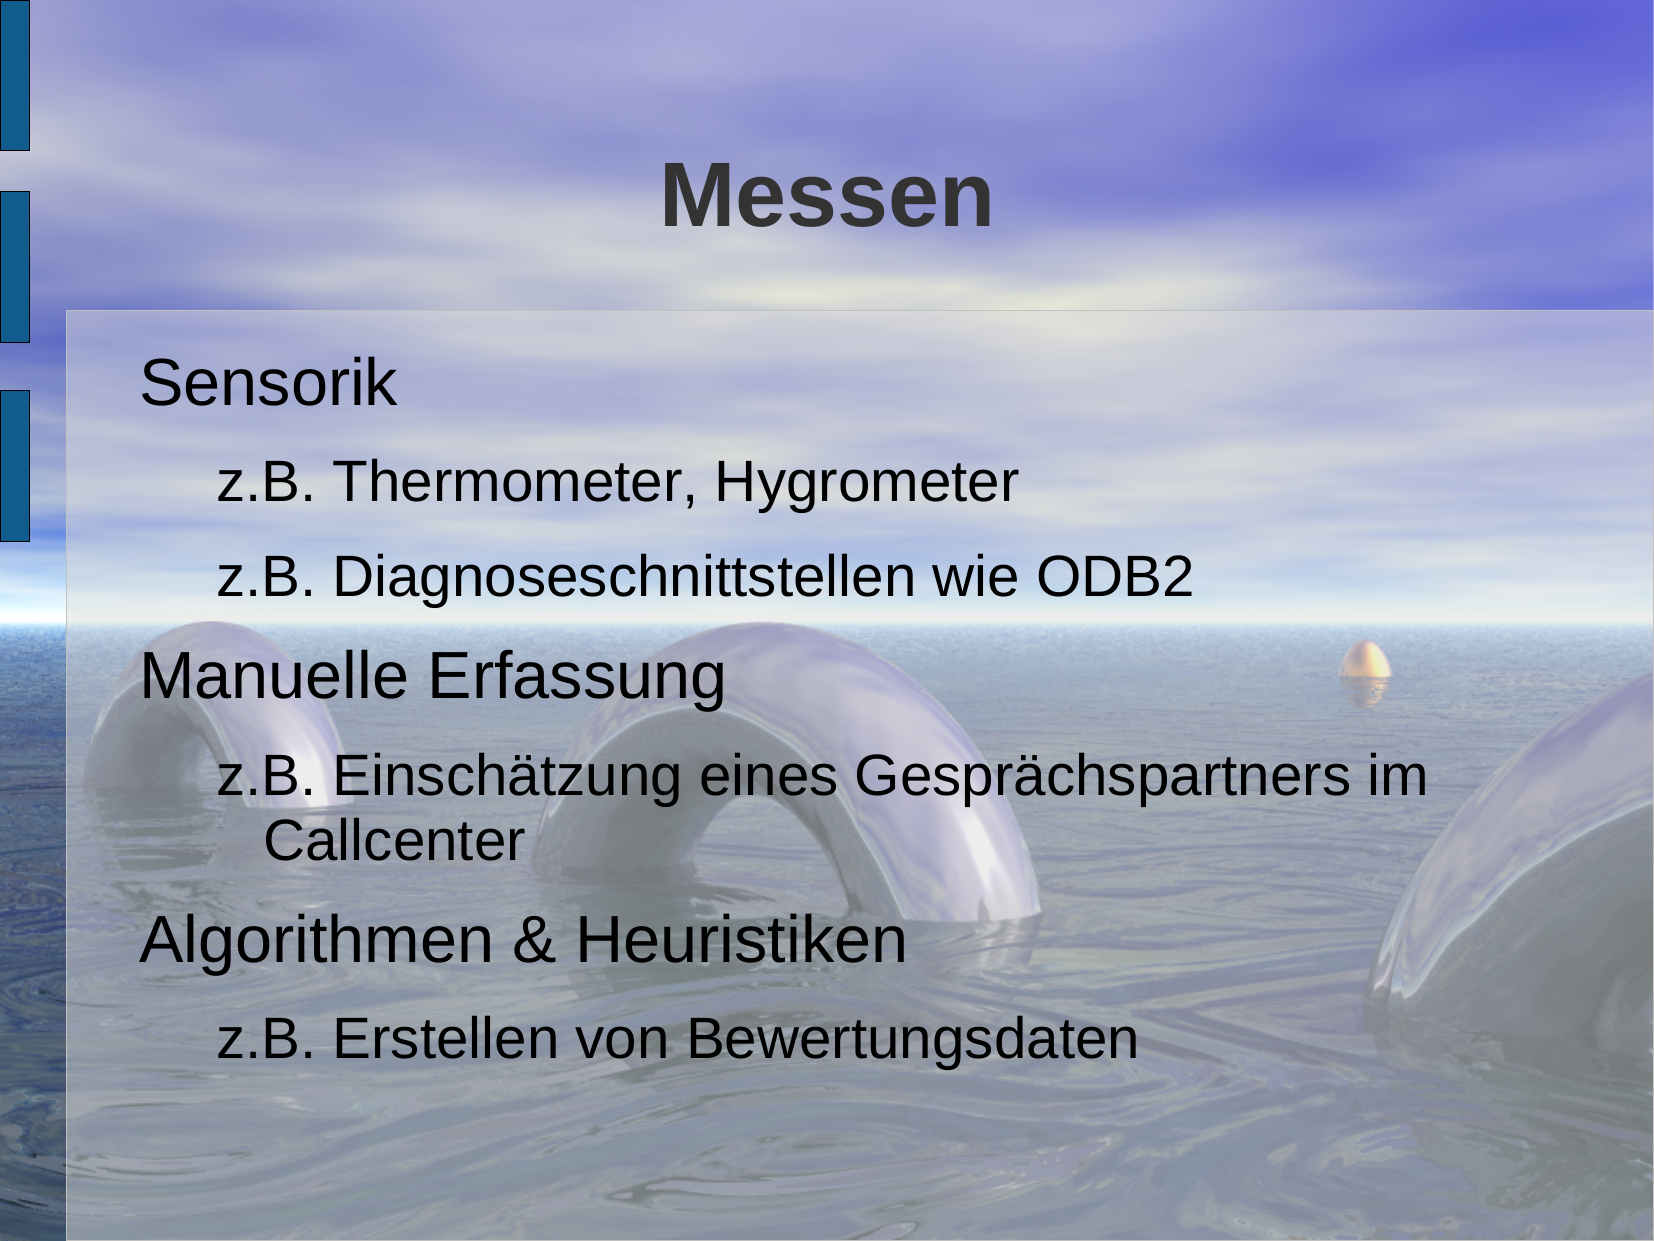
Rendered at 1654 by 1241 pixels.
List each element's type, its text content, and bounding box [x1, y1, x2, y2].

list Sensorik z.B. Thermometer, Hygrometer z.B. Diagnoseschnittstellen wie ODB2 Manuelle Erfassung z.B. Einschätzung eines Gesprächspartners im Callcenter Algorithmen & Heuristiken z.B. Erstellen von Bewertungsdaten [121, 344, 1534, 1127]
title Messen [121, 91, 1534, 299]
picture [0, 0, 1654, 1241]
